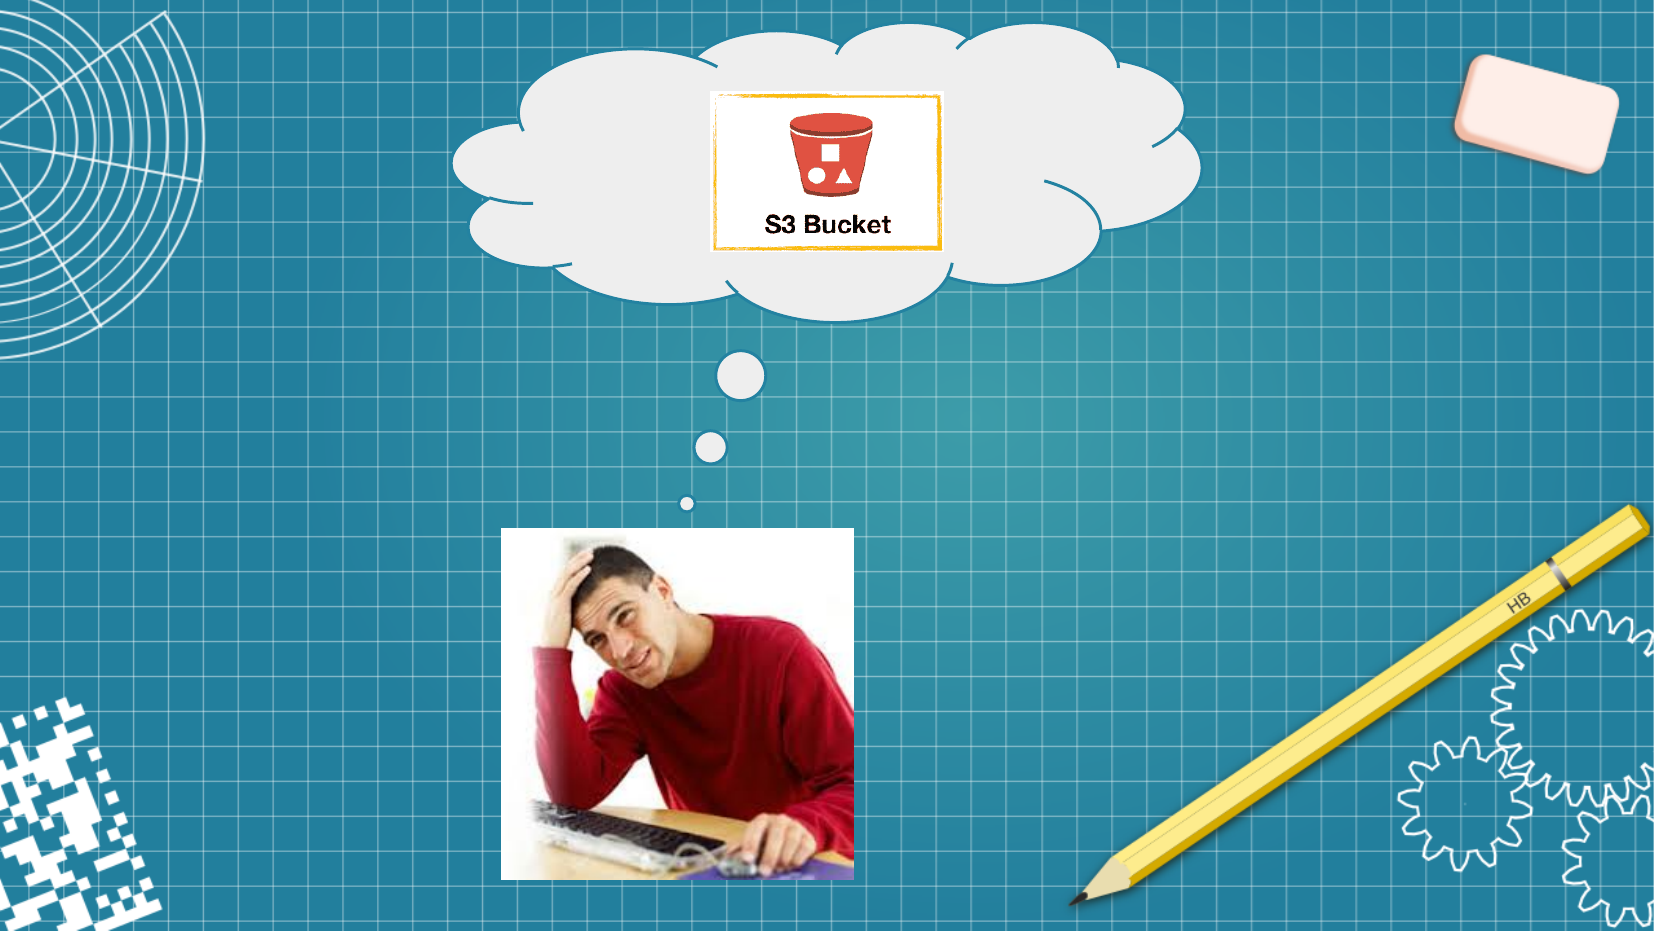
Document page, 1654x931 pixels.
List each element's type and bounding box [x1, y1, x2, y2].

text_box [715, 350, 766, 401]
text_box [451, 22, 1203, 323]
text_box [678, 495, 696, 512]
picture [0, 0, 1654, 931]
text_box [693, 430, 728, 464]
